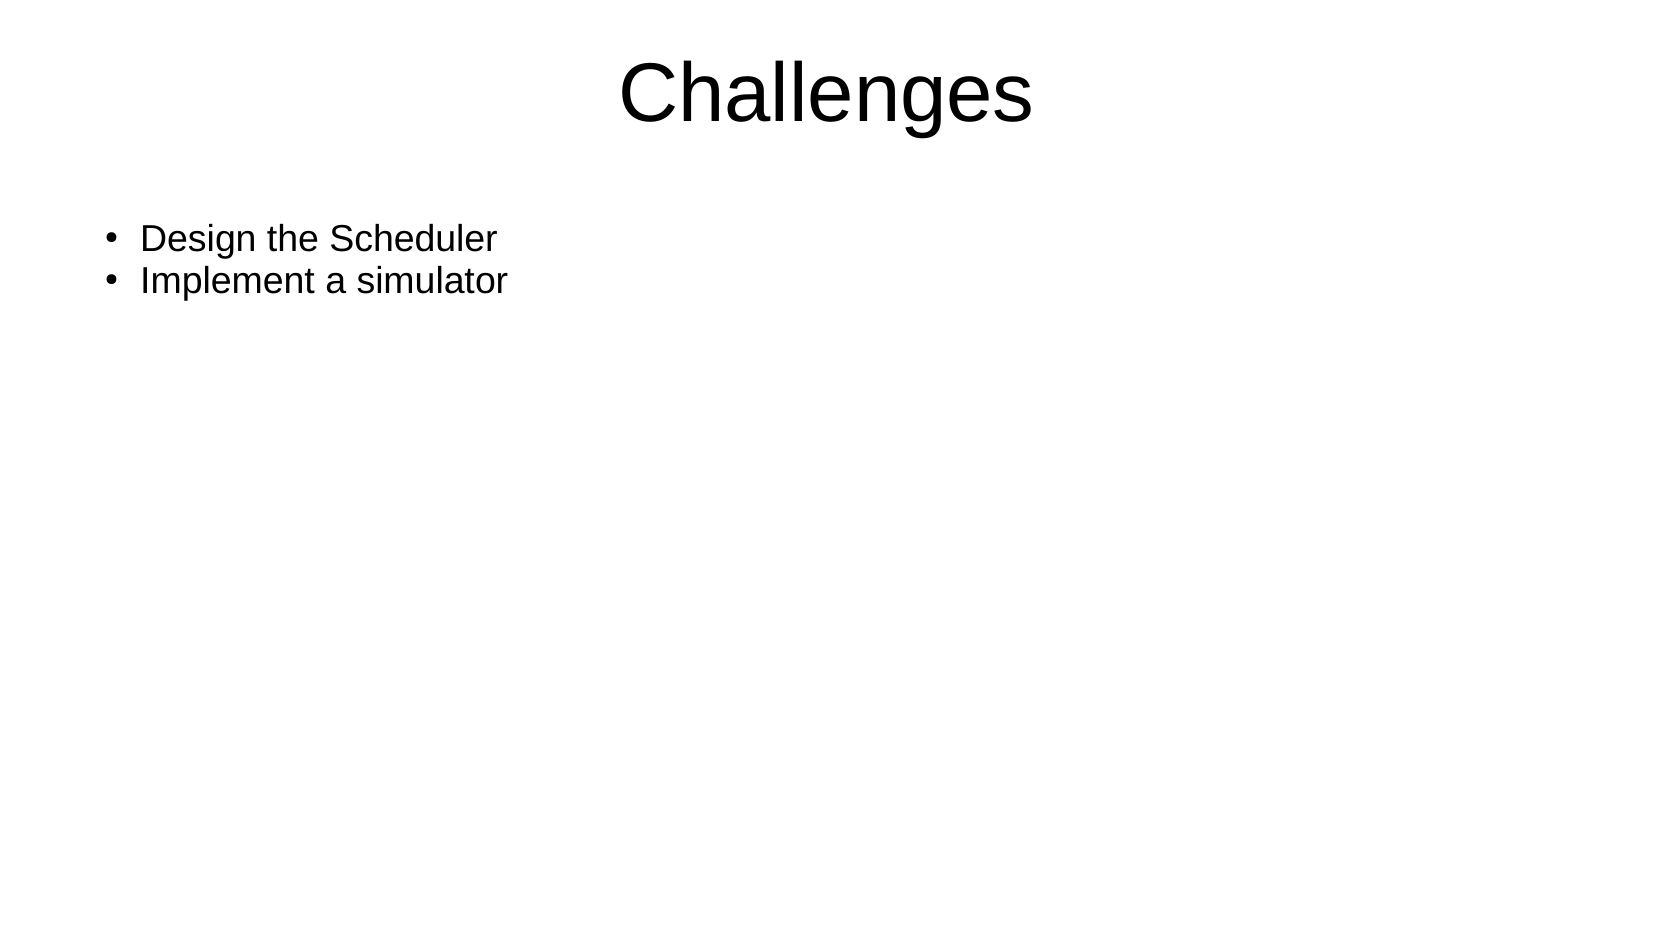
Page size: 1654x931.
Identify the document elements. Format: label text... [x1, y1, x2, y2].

title Challenges [82, 15, 1571, 171]
text_box Design the Scheduler Implement a simulator [90, 210, 1561, 309]
